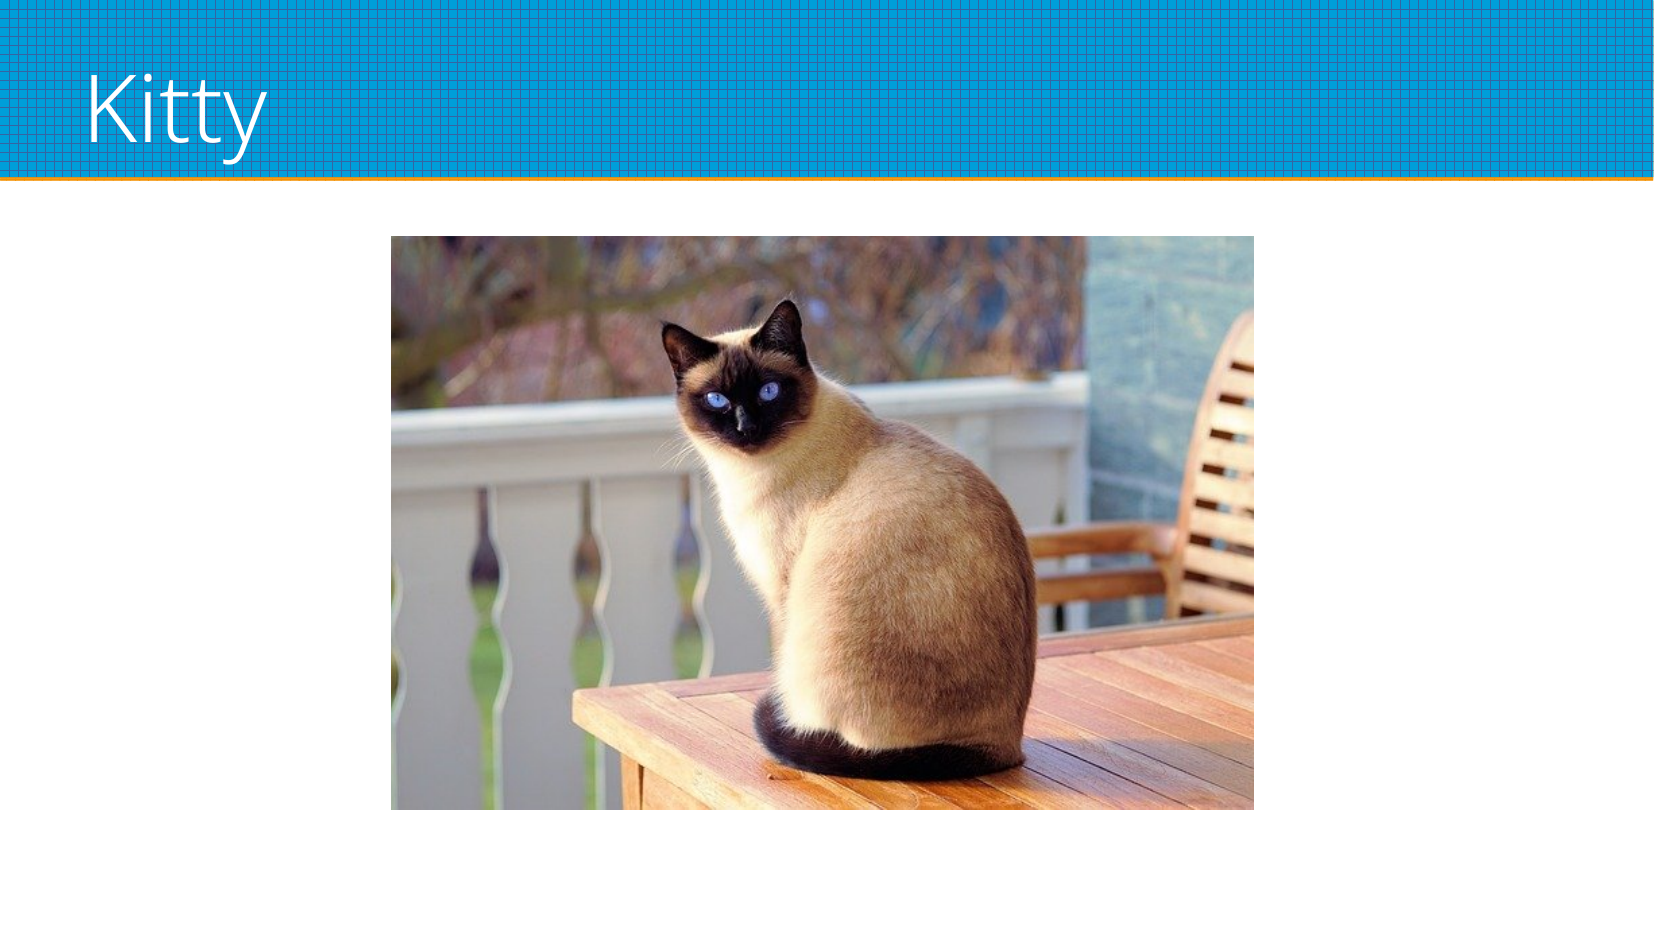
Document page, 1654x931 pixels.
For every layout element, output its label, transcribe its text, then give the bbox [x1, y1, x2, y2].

title Kitty [82, 14, 1571, 171]
picture [391, 236, 1254, 811]
